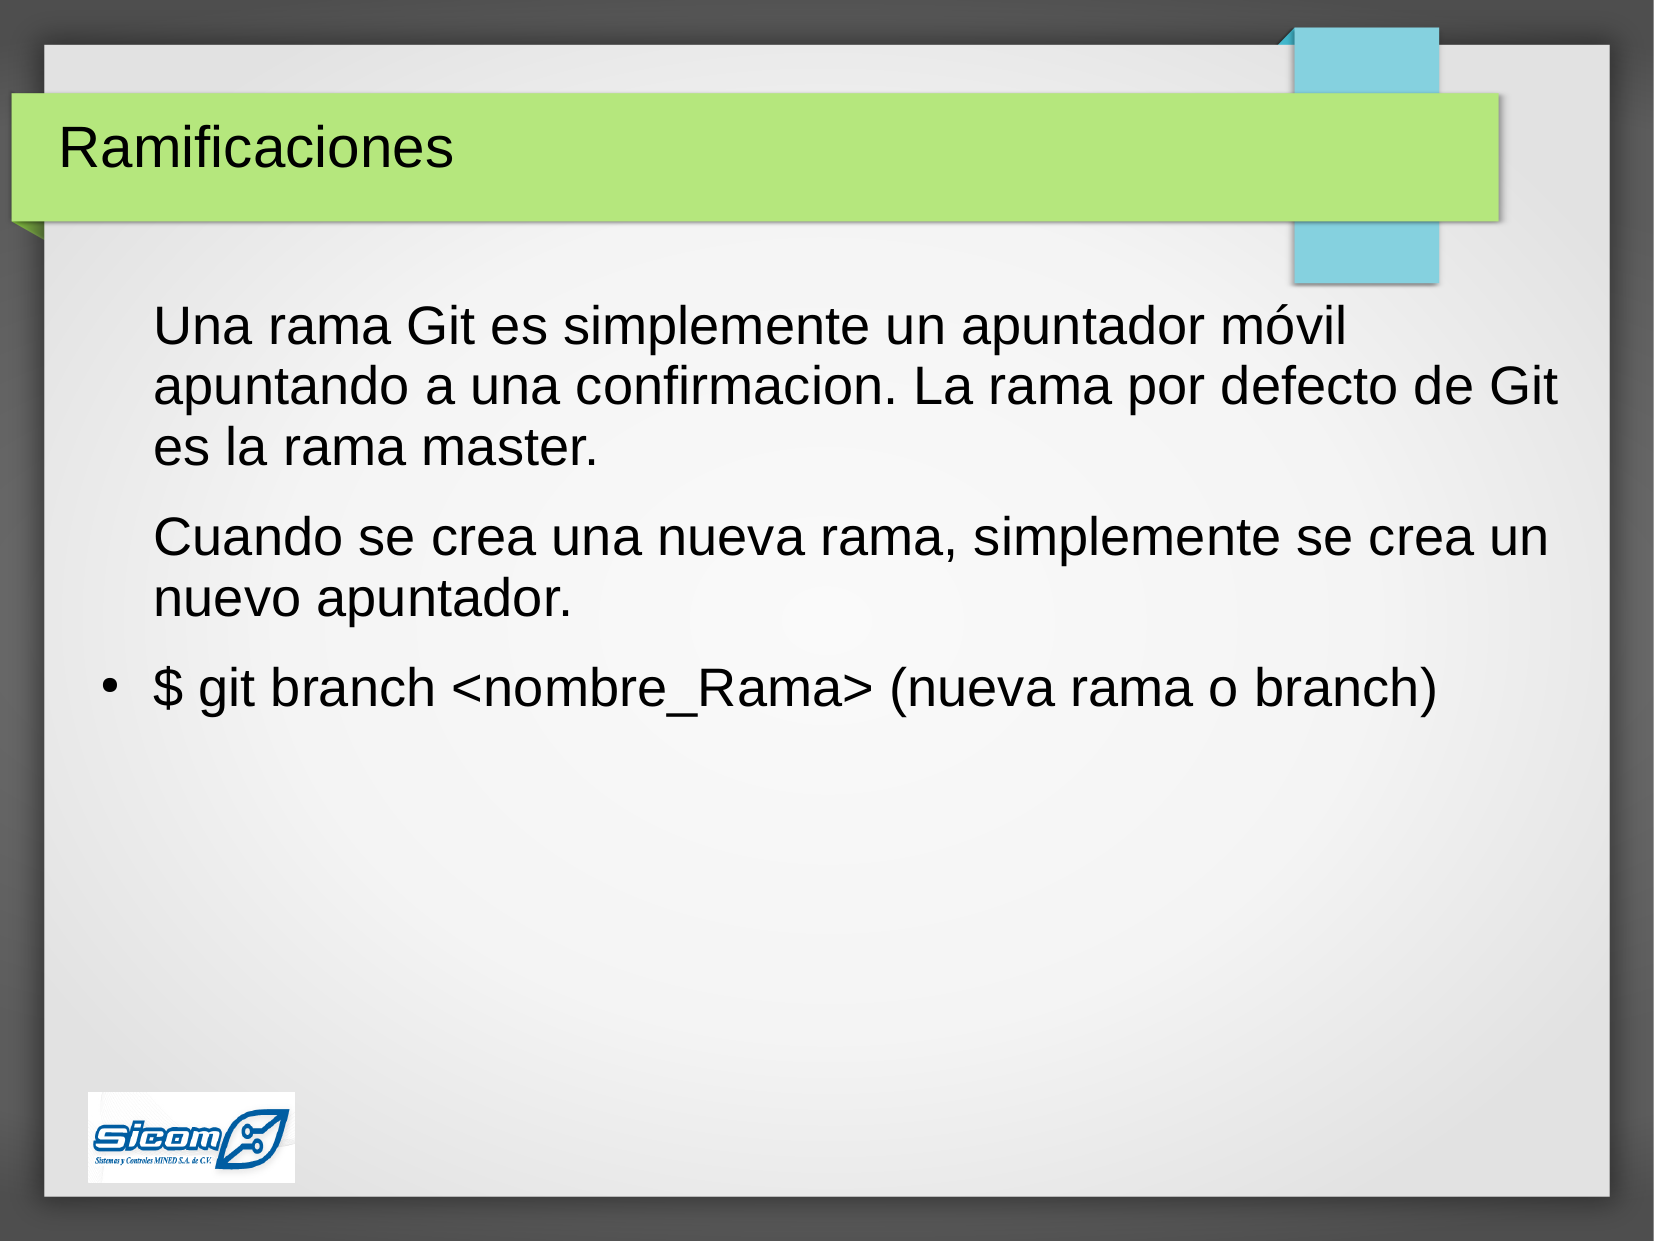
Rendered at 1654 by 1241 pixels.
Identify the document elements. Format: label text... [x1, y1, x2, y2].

list Una rama Git es simplemente un apuntador móvil apuntando a una confirmacion. La rama por defecto de Git es la rama master. Cuando se crea una nueva rama, simplemente se crea un nuevo apuntador. $ git branch <nombre_Rama> (nueva rama o branch) [82, 295, 1571, 1015]
title Ramificaciones [59, 88, 1241, 207]
picture [0, 0, 1654, 1241]
